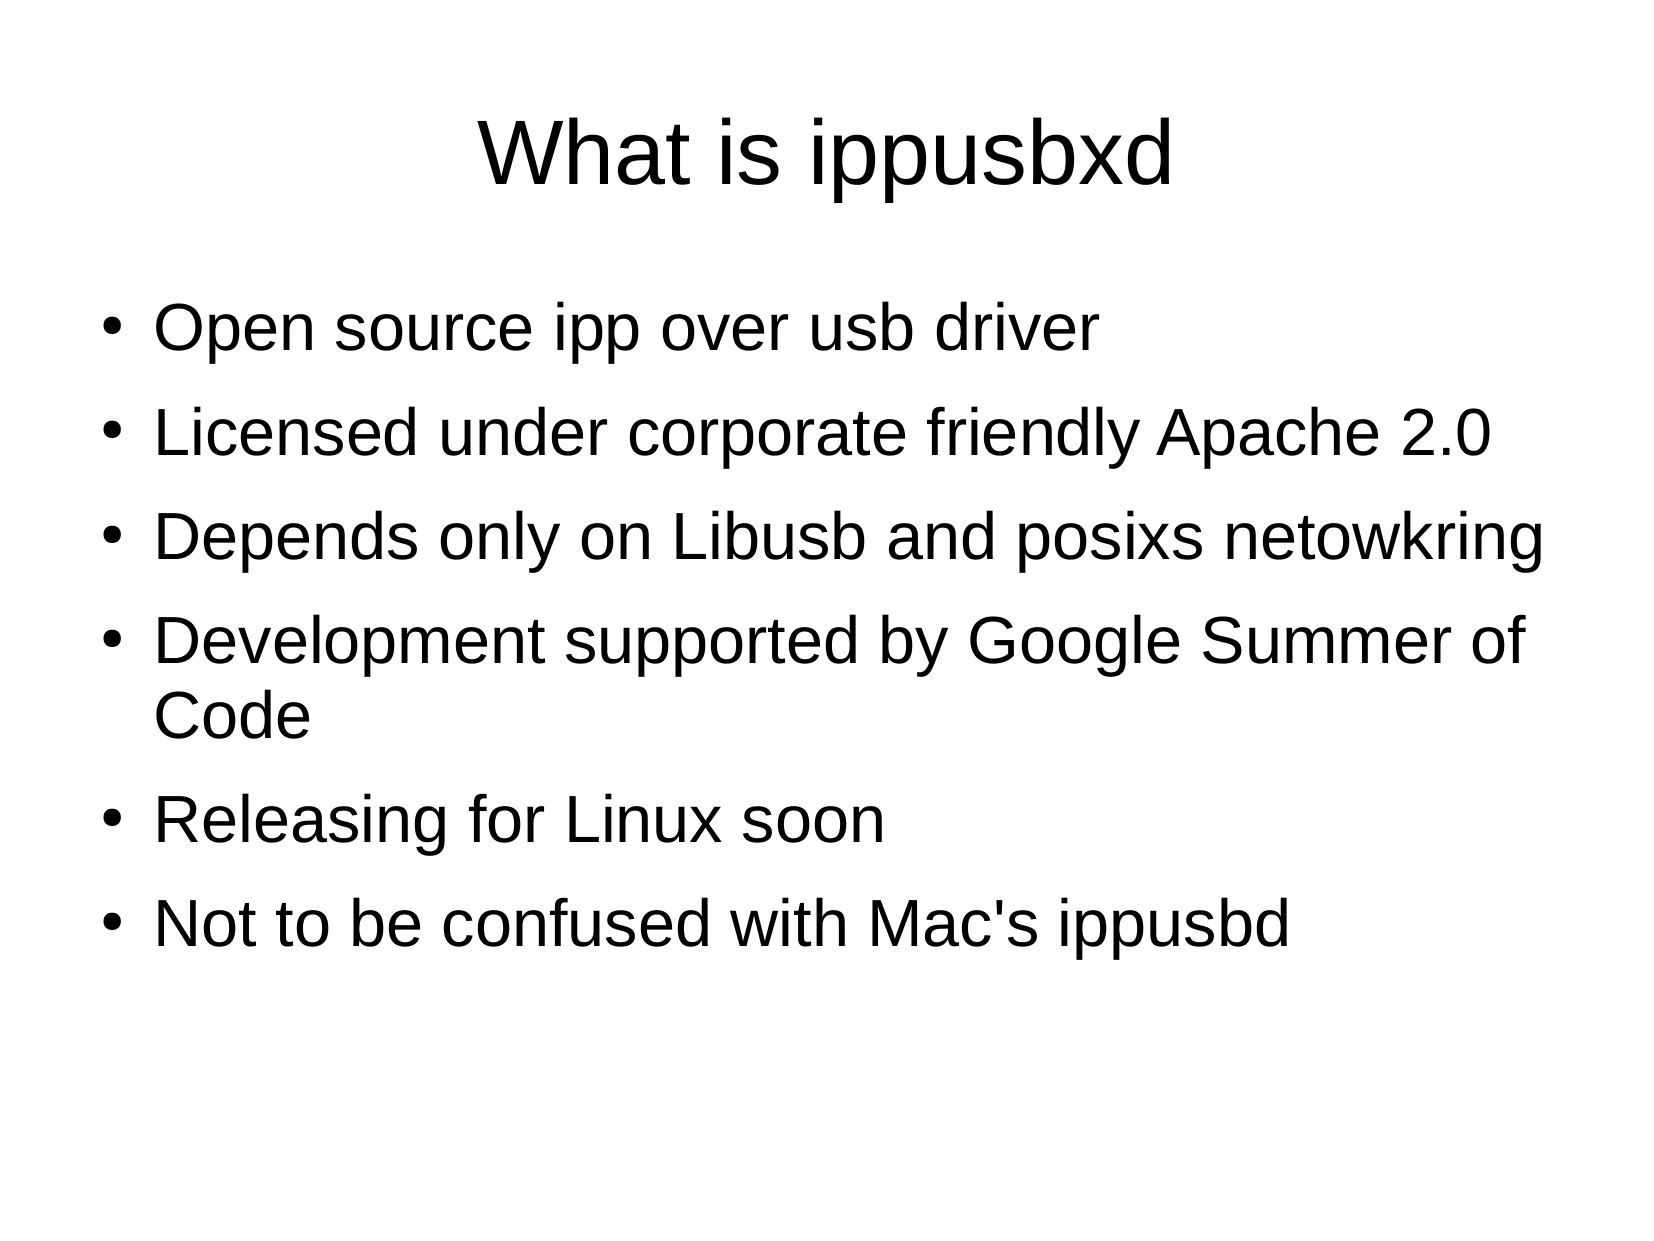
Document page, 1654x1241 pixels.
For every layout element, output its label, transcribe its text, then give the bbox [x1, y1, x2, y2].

list Open source ipp over usb driver Licensed under corporate friendly Apache 2.0 Depends only on Libusb and posixs netowkring Development supported by Google Summer of Code Releasing for Linux soon Not to be confused with Mac's ippusbd [82, 290, 1571, 1010]
title What is ippusbxd [82, 49, 1571, 257]
